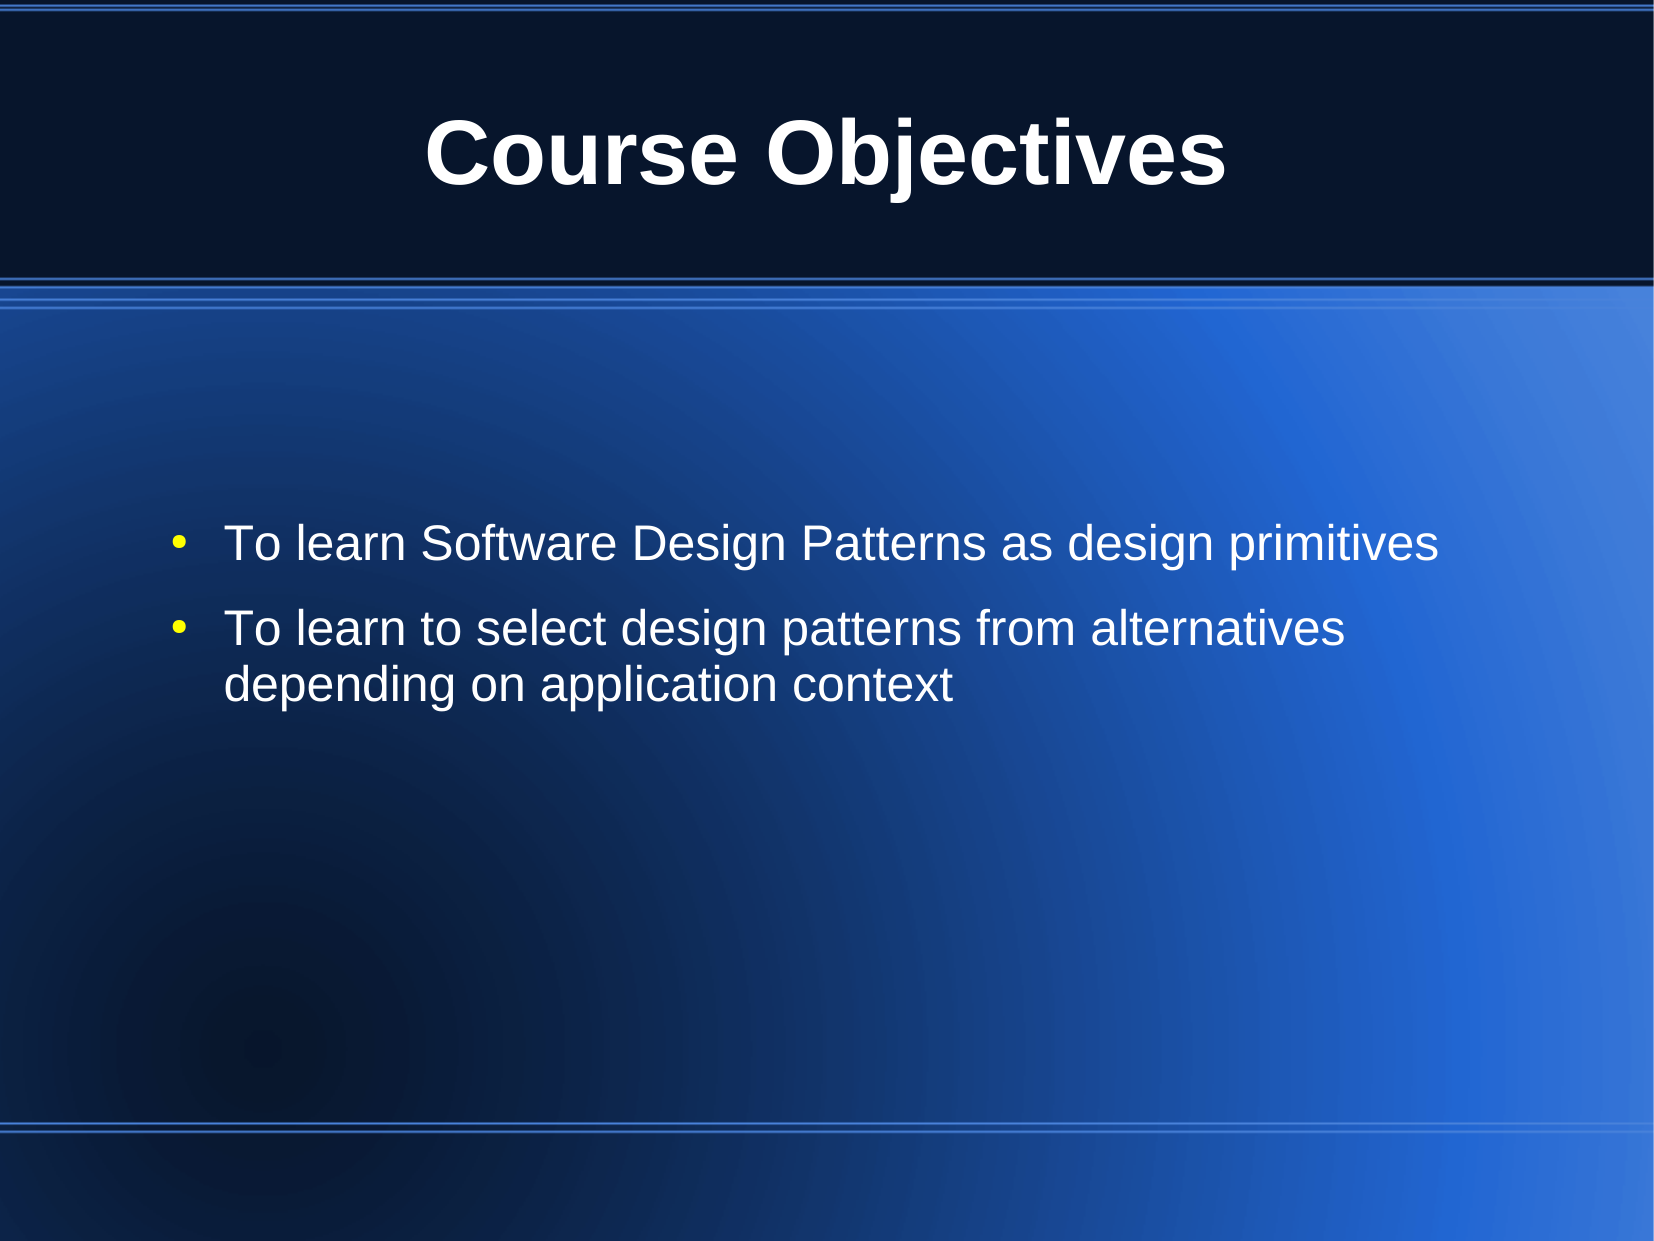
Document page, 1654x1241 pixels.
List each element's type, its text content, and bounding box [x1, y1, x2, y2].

picture [0, 0, 1654, 1241]
title Course Objectives [82, 49, 1571, 257]
list To learn Software Design Patterns as design primitives To learn to select design patterns from alternatives depending on application context [152, 344, 1534, 1127]
